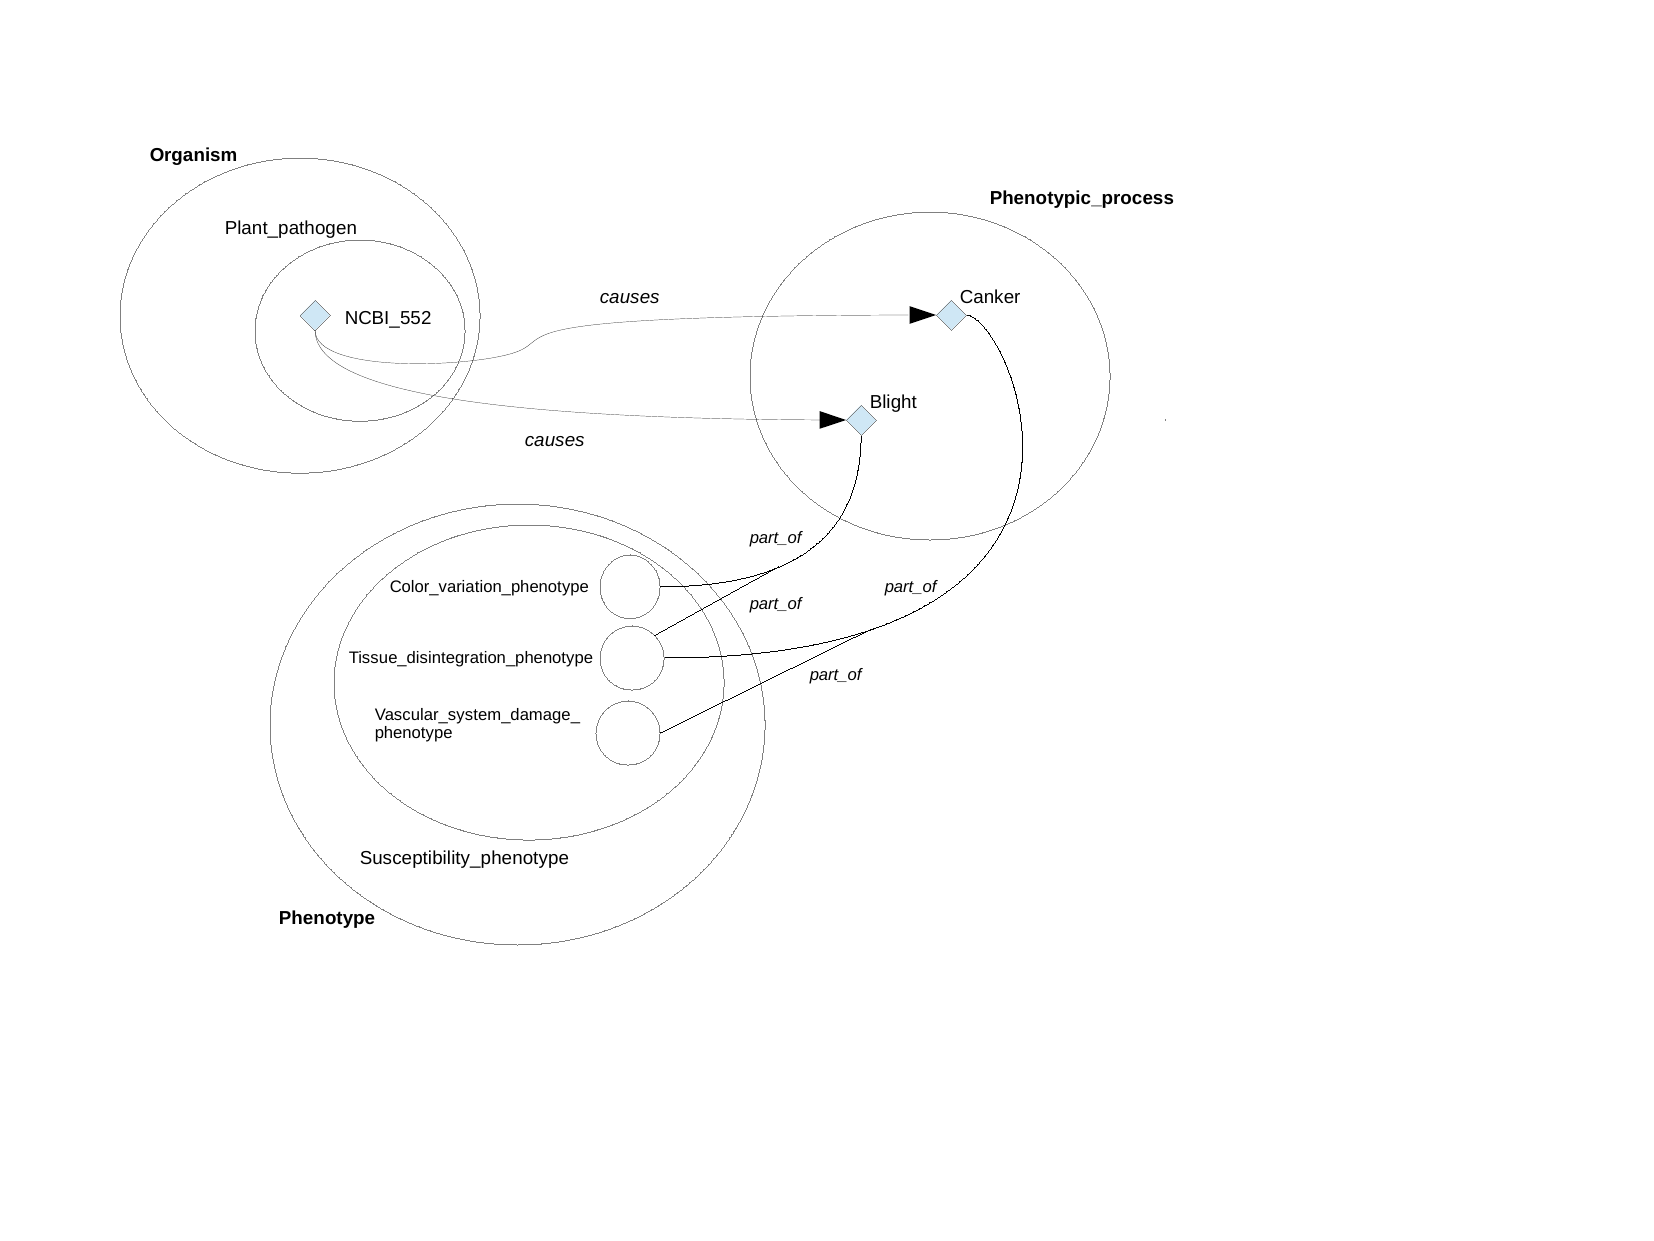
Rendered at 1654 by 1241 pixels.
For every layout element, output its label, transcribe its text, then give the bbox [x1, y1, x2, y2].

text_box Susceptibility_phenotype [345, 840, 676, 876]
text_box Color_variation_phenotype [375, 570, 646, 604]
text_box Blight [855, 384, 961, 421]
text_box Phenotype [264, 900, 391, 936]
text_box Vascular_system_damage_phenotype [360, 697, 601, 751]
text_box Canker [945, 279, 1051, 316]
text_box [750, 212, 1111, 541]
text_box [318, 342, 473, 398]
text_box [120, 158, 481, 474]
text_box causes [510, 422, 631, 459]
text_box part_of [735, 521, 826, 556]
text_box Phenotypic_process [975, 180, 1189, 216]
text_box part_of [870, 570, 961, 604]
text_box causes [585, 279, 706, 316]
text_box part_of [735, 586, 826, 621]
text_box NCBI_552 [330, 300, 451, 336]
text_box [270, 504, 766, 946]
text_box Plant_pathogen [210, 210, 391, 246]
text_box Organism [135, 137, 253, 174]
text_box part_of [795, 657, 886, 692]
text_box Tissue_disintegration_phenotype [334, 641, 604, 676]
